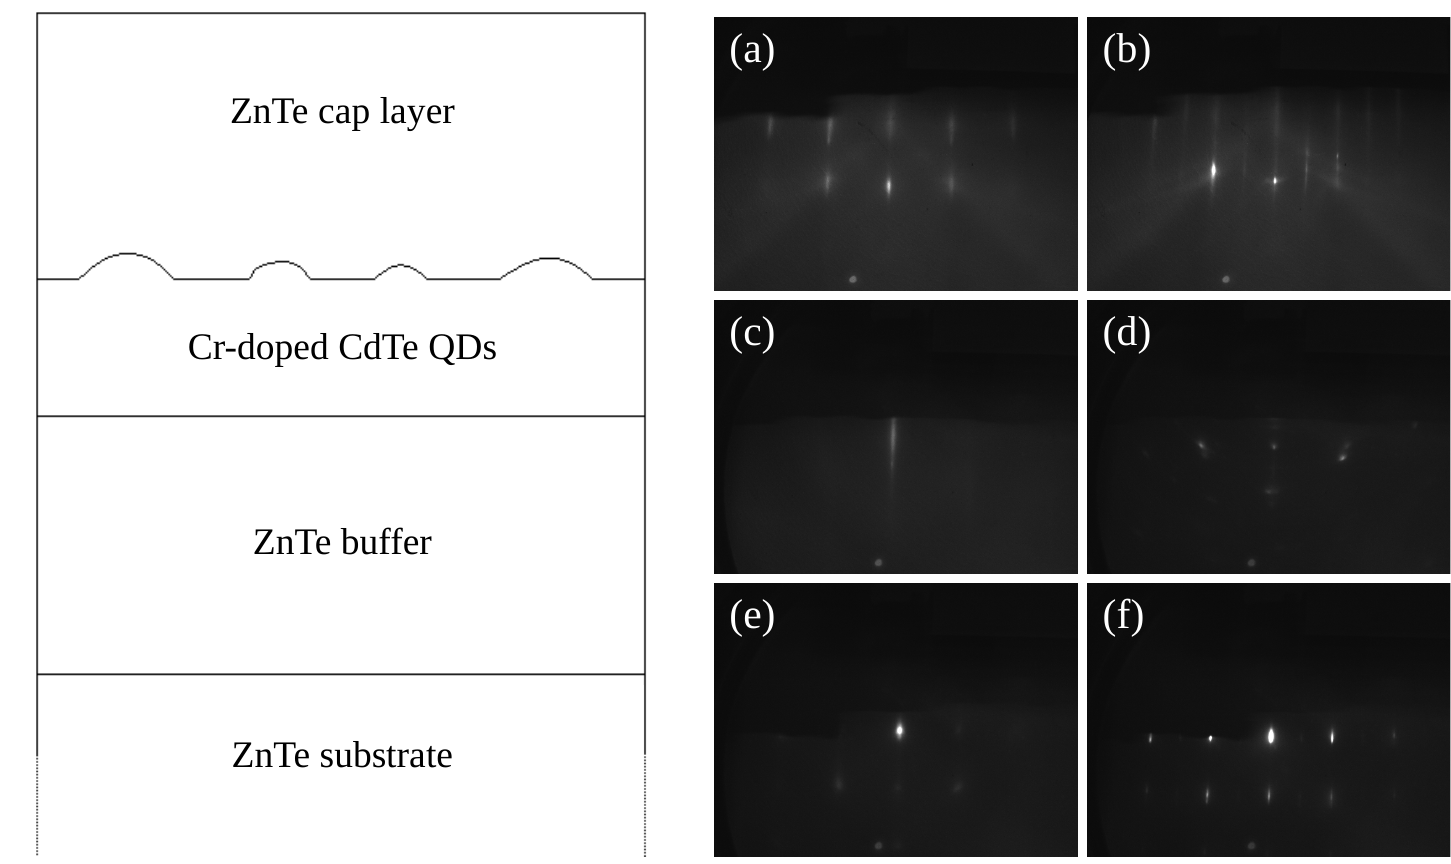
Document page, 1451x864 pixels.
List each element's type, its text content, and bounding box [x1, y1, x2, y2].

text_box ZnTe substrate [41, 685, 644, 828]
text_box (e) [714, 583, 801, 649]
picture [0, 0, 697, 857]
text_box (a) [714, 17, 801, 87]
picture [714, 300, 1078, 574]
text_box ZnTe buffer [47, 513, 638, 573]
picture [714, 17, 1078, 291]
picture [1087, 17, 1451, 291]
picture [1087, 583, 1451, 857]
text_box Cr-doped CdTe QDs [47, 318, 638, 378]
text_box (f) [1087, 583, 1170, 650]
picture [714, 583, 1078, 857]
picture [1087, 300, 1451, 574]
text_box ZnTe cap layer [47, 82, 638, 142]
text_box (d) [1087, 300, 1182, 378]
text_box (c) [714, 300, 801, 374]
text_box (b) [1087, 17, 1182, 95]
